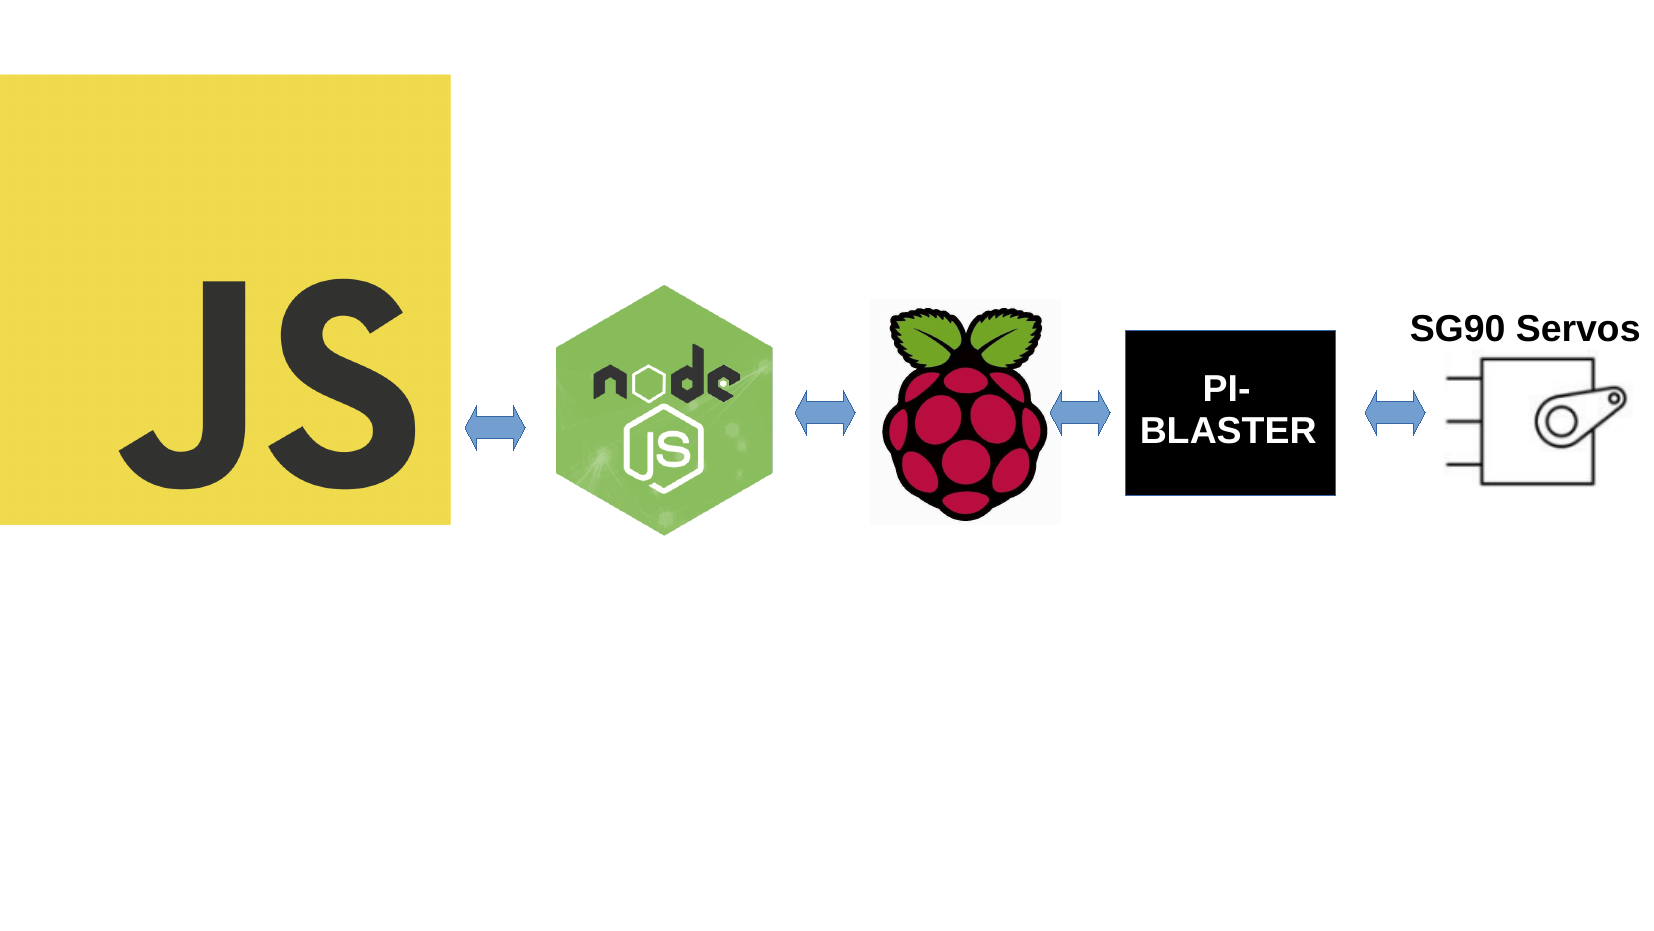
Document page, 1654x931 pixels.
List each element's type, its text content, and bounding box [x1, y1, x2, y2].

text_box [1365, 390, 1426, 436]
text_box [1050, 390, 1111, 436]
text_box SG90 Servos [1395, 300, 1654, 357]
picture [555, 284, 773, 536]
text_box [1125, 459, 1336, 496]
picture [1443, 357, 1654, 496]
text_box PI-BLASTER [1125, 360, 1336, 459]
picture [870, 299, 1061, 526]
text_box [795, 390, 856, 436]
picture [0, 74, 451, 526]
text_box [1125, 330, 1336, 360]
text_box [465, 405, 526, 451]
